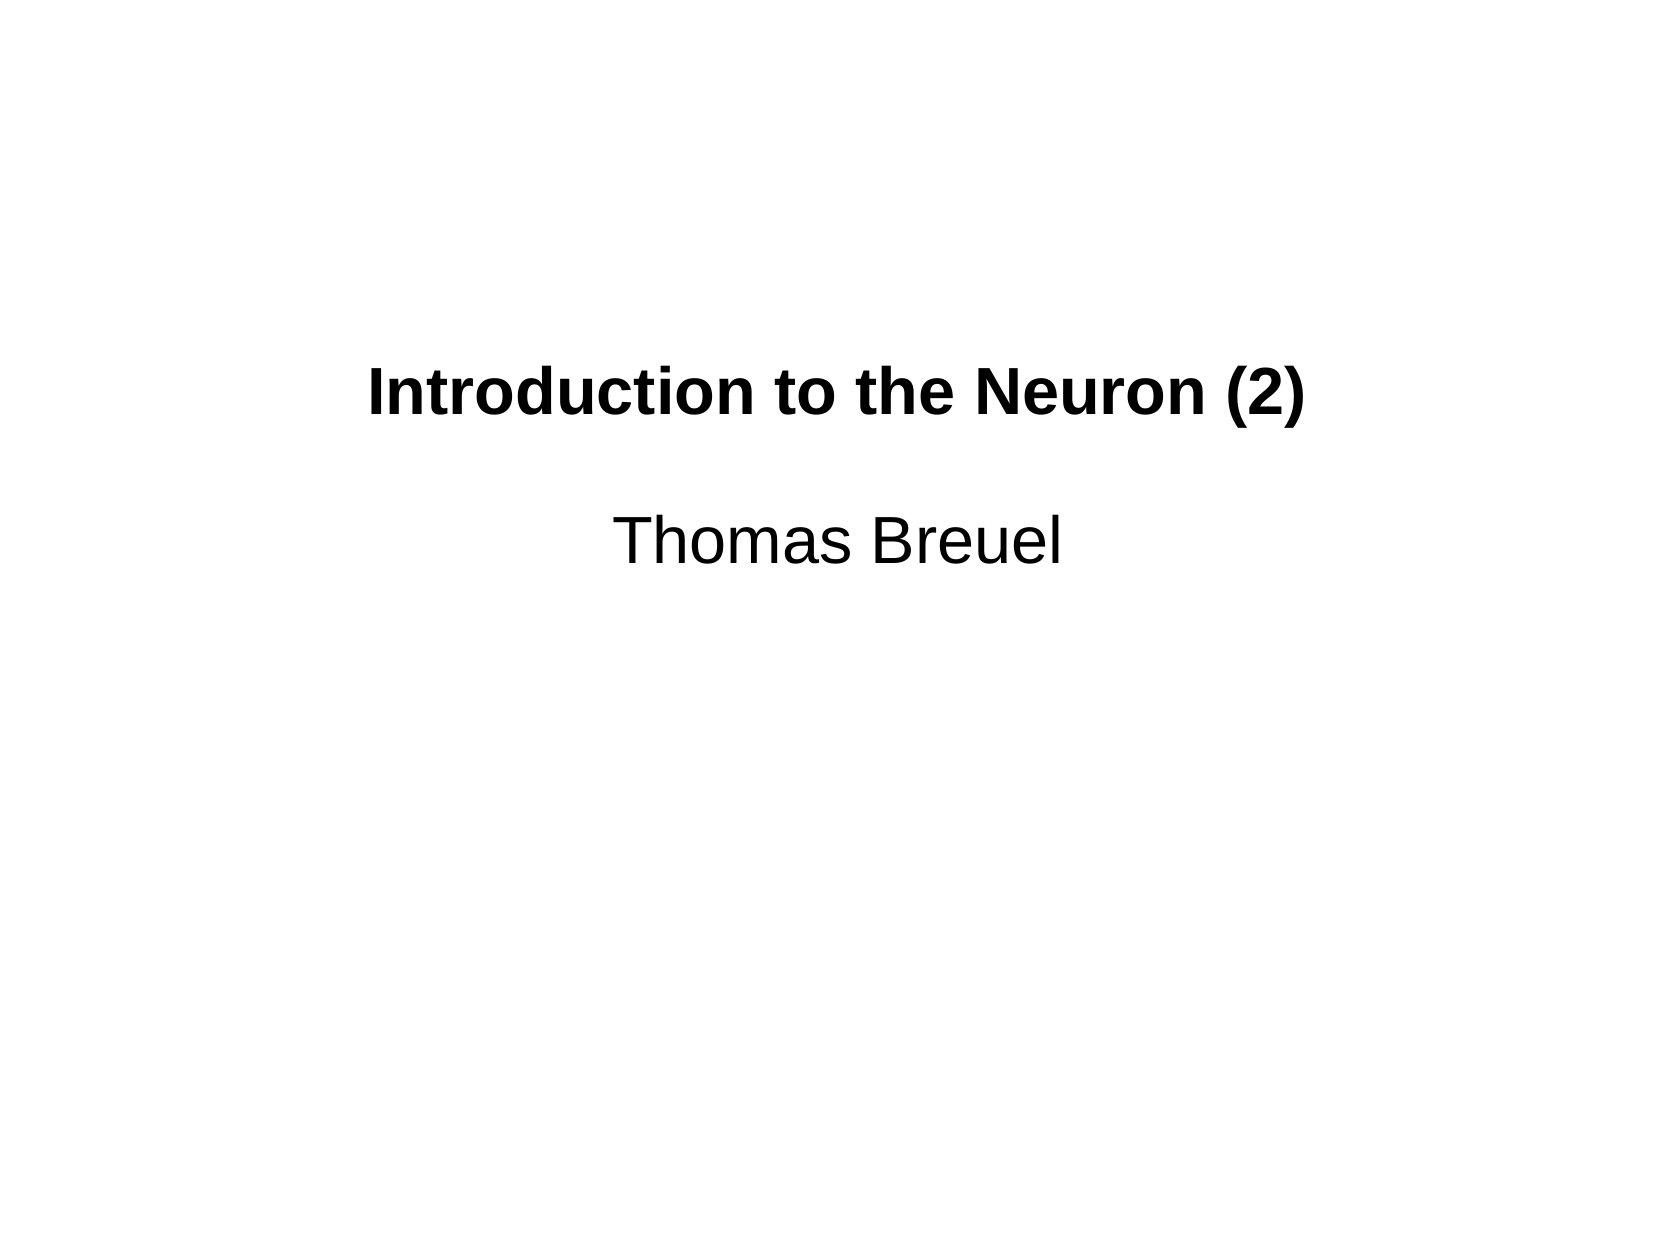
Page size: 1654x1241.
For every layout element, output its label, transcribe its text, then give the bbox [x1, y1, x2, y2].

subtitle Introduction to the Neuron (2) Thomas Breuel [22, 19, 1654, 1166]
